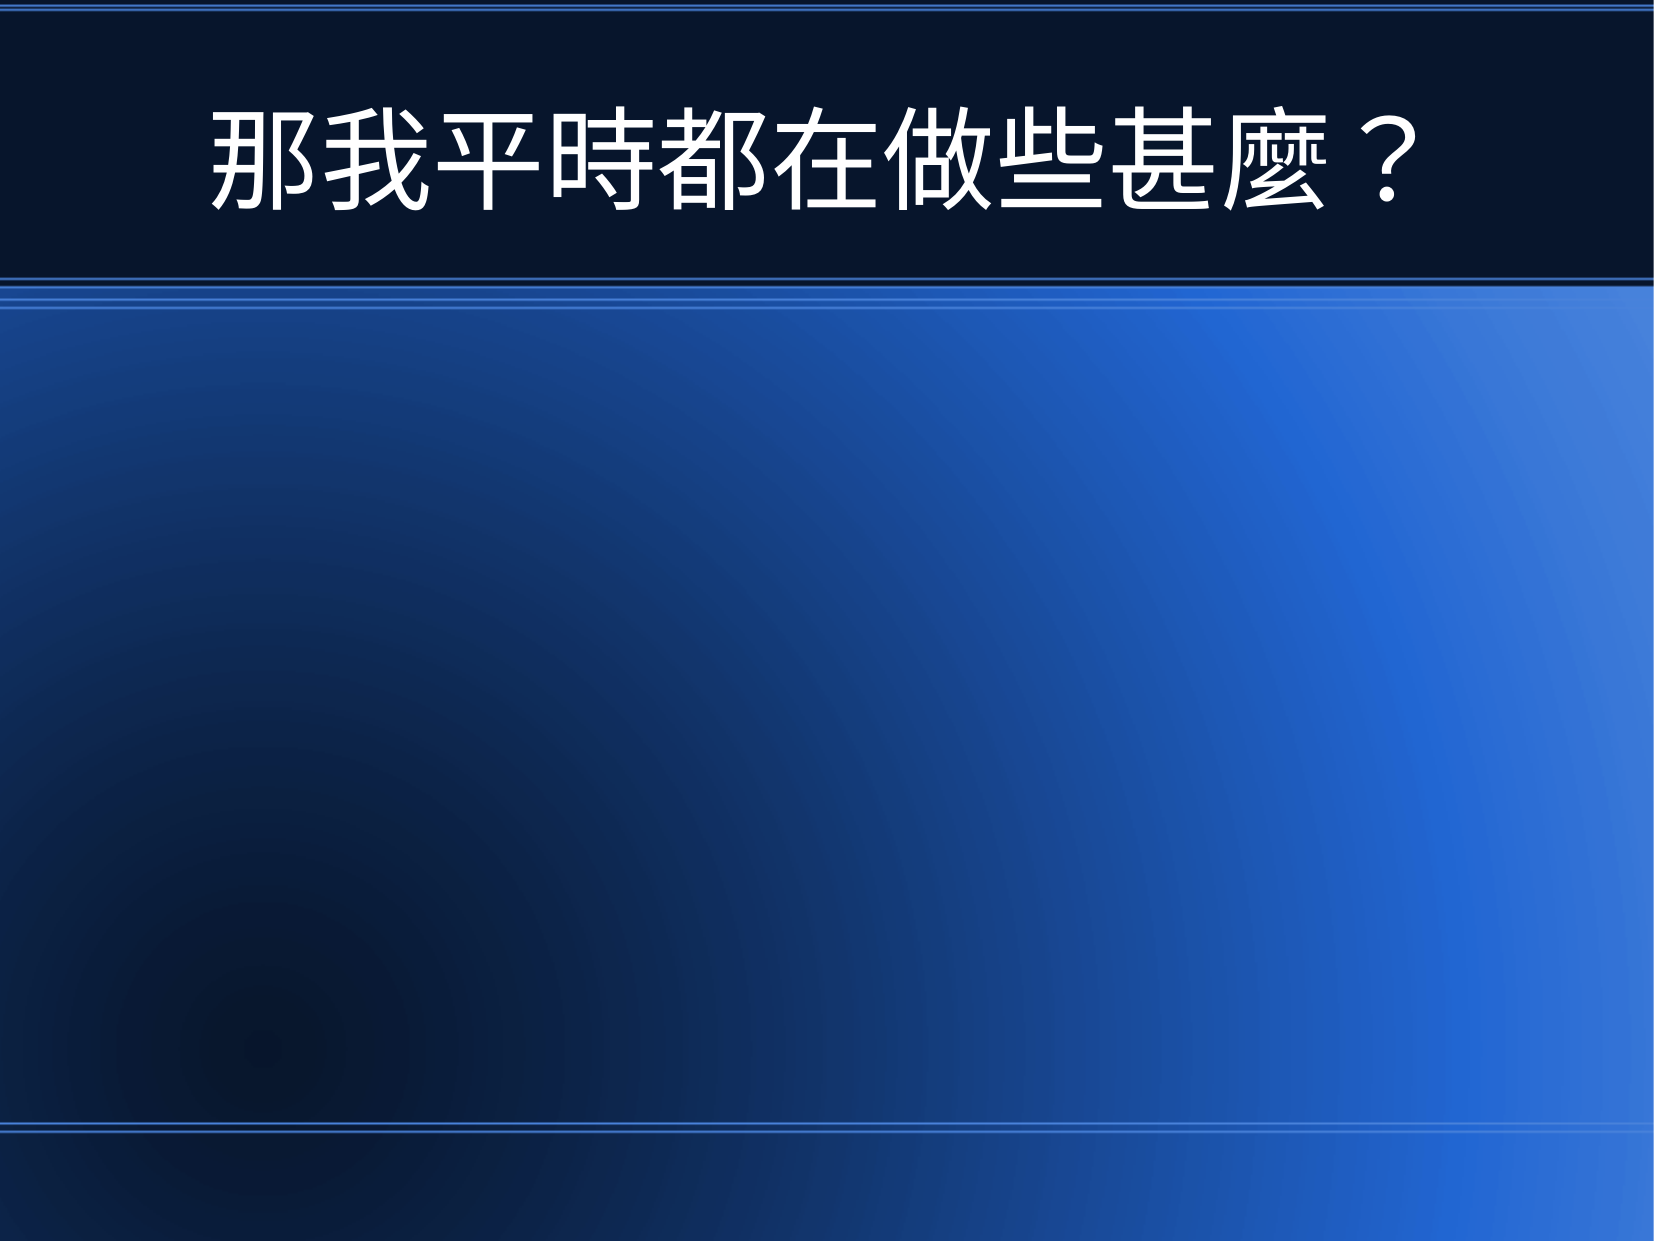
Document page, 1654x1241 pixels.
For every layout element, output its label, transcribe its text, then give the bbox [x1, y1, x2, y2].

picture [0, 0, 1654, 1241]
title 那我平時都在做些甚麼？ [82, 49, 1571, 257]
